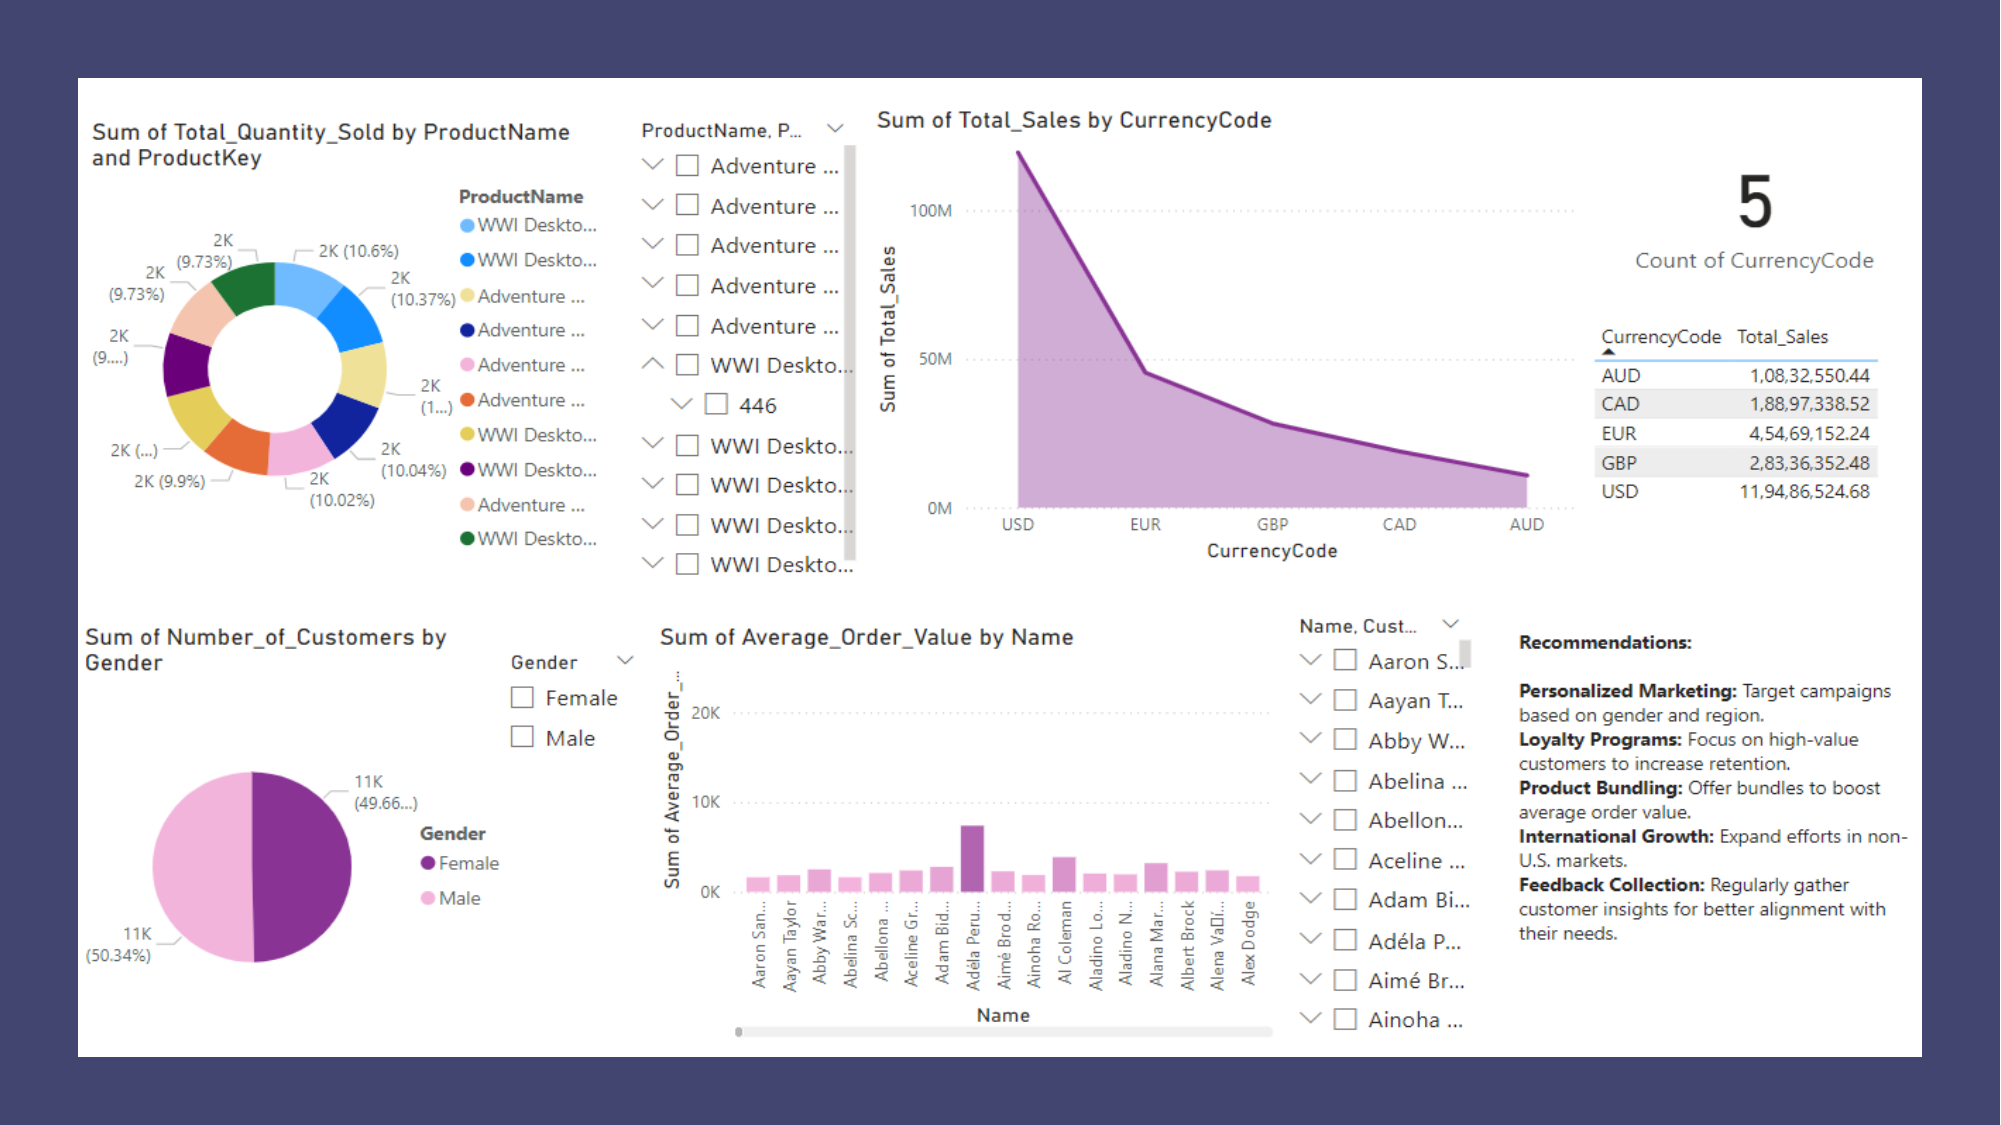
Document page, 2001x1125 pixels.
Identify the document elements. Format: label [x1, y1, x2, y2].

picture [78, 78, 1922, 1057]
text_box [0, 0, 2000, 1125]
